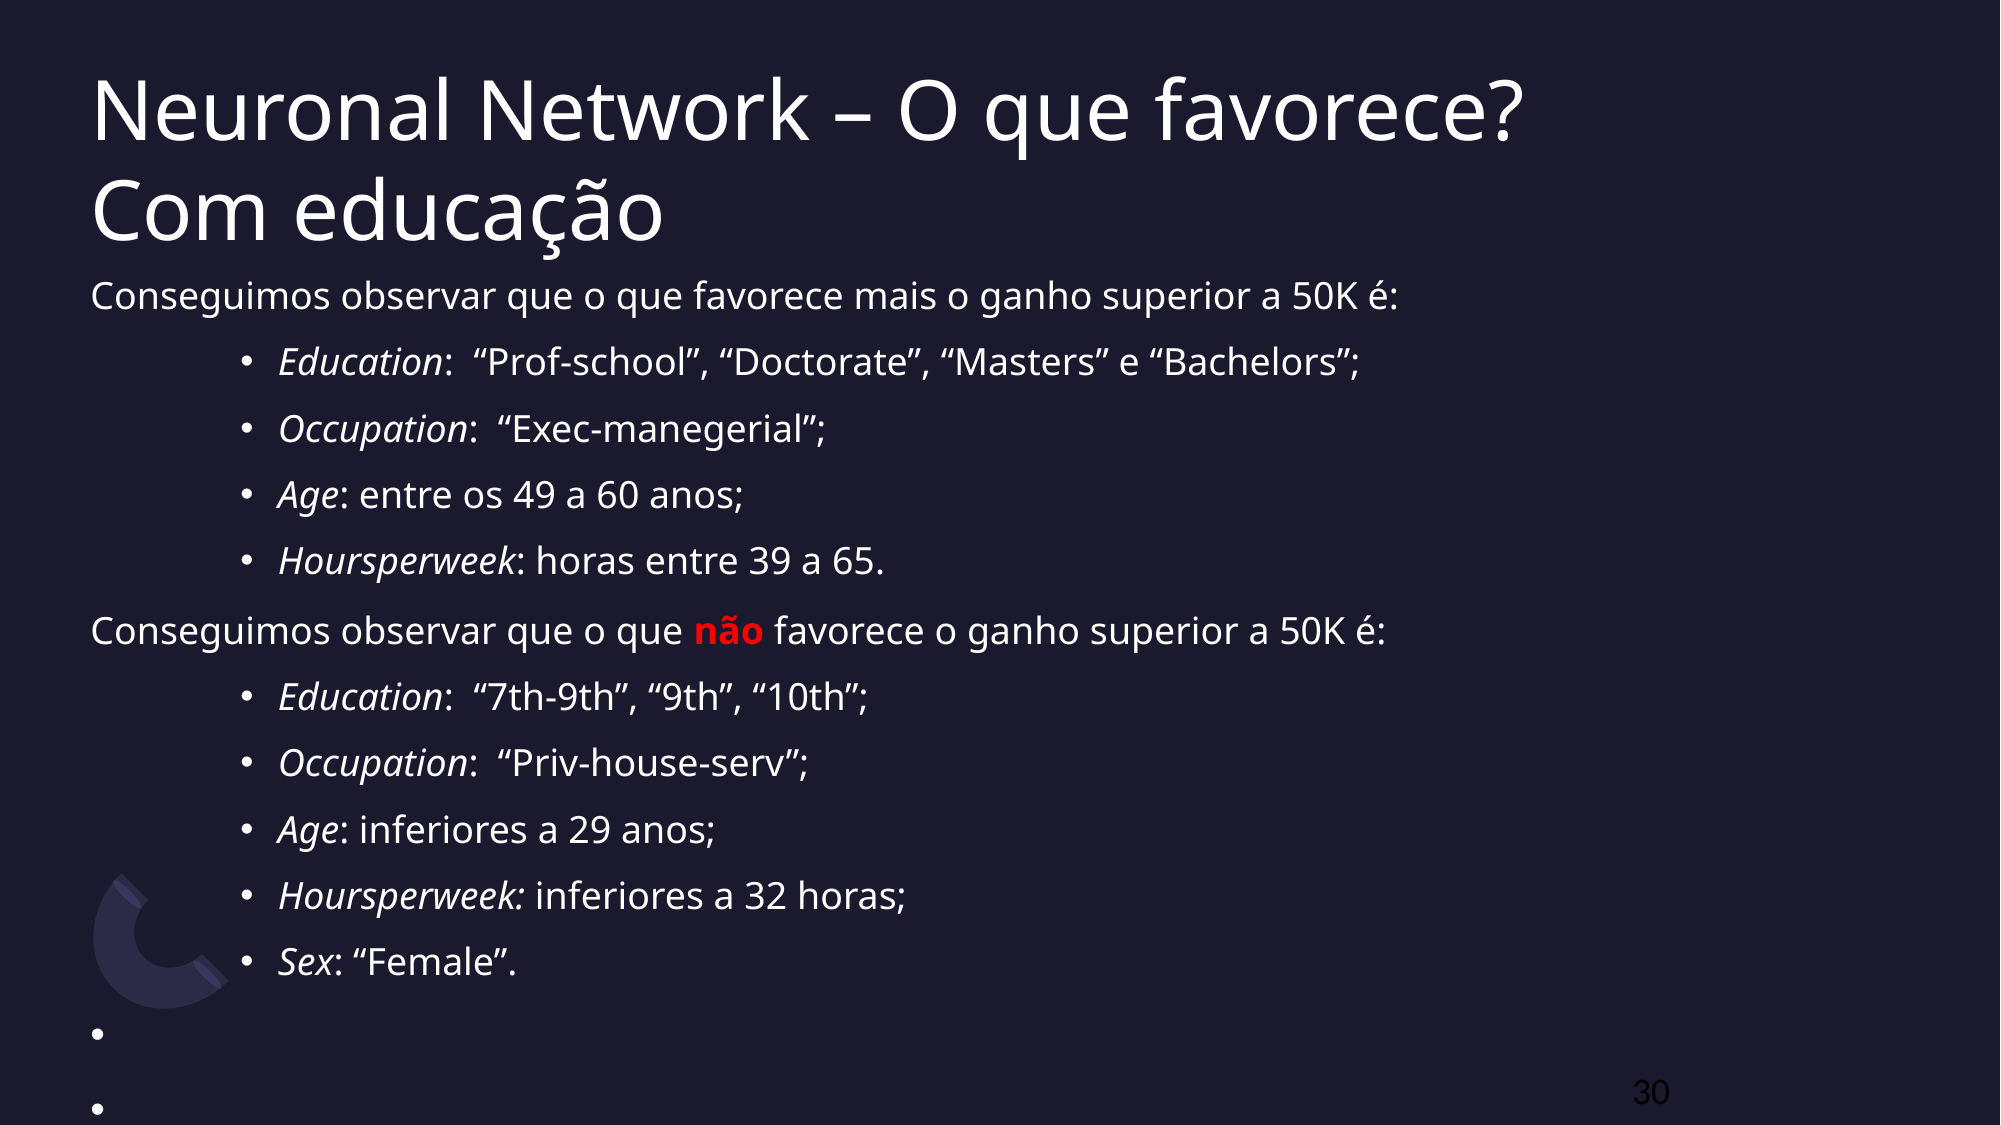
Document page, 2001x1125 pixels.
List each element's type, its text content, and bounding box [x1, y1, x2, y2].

title Neuronal Network – O que favorece? Com educação [90, 57, 1910, 231]
list Conseguimos observar que o que favorece mais o ganho superior a 50K é: Education: “Prof-school”, “Doctorate”, “Masters” e “Bachelors”; Occupation: “Exec-manegerial”; Age: entre os 49 a 60 anos; Hoursperweek: horas entre 39 a 65. Conseguimos observar que o que não favorece o ganho superior a 50K é: Education: “7th-9th”, “9th”, “10th”; Occupation: “Priv-house-serv”; Age: inferiores a 29 anos; Hoursperweek: inferiores a 32 horas; Sex: “Female”. [90, 267, 1910, 1093]
